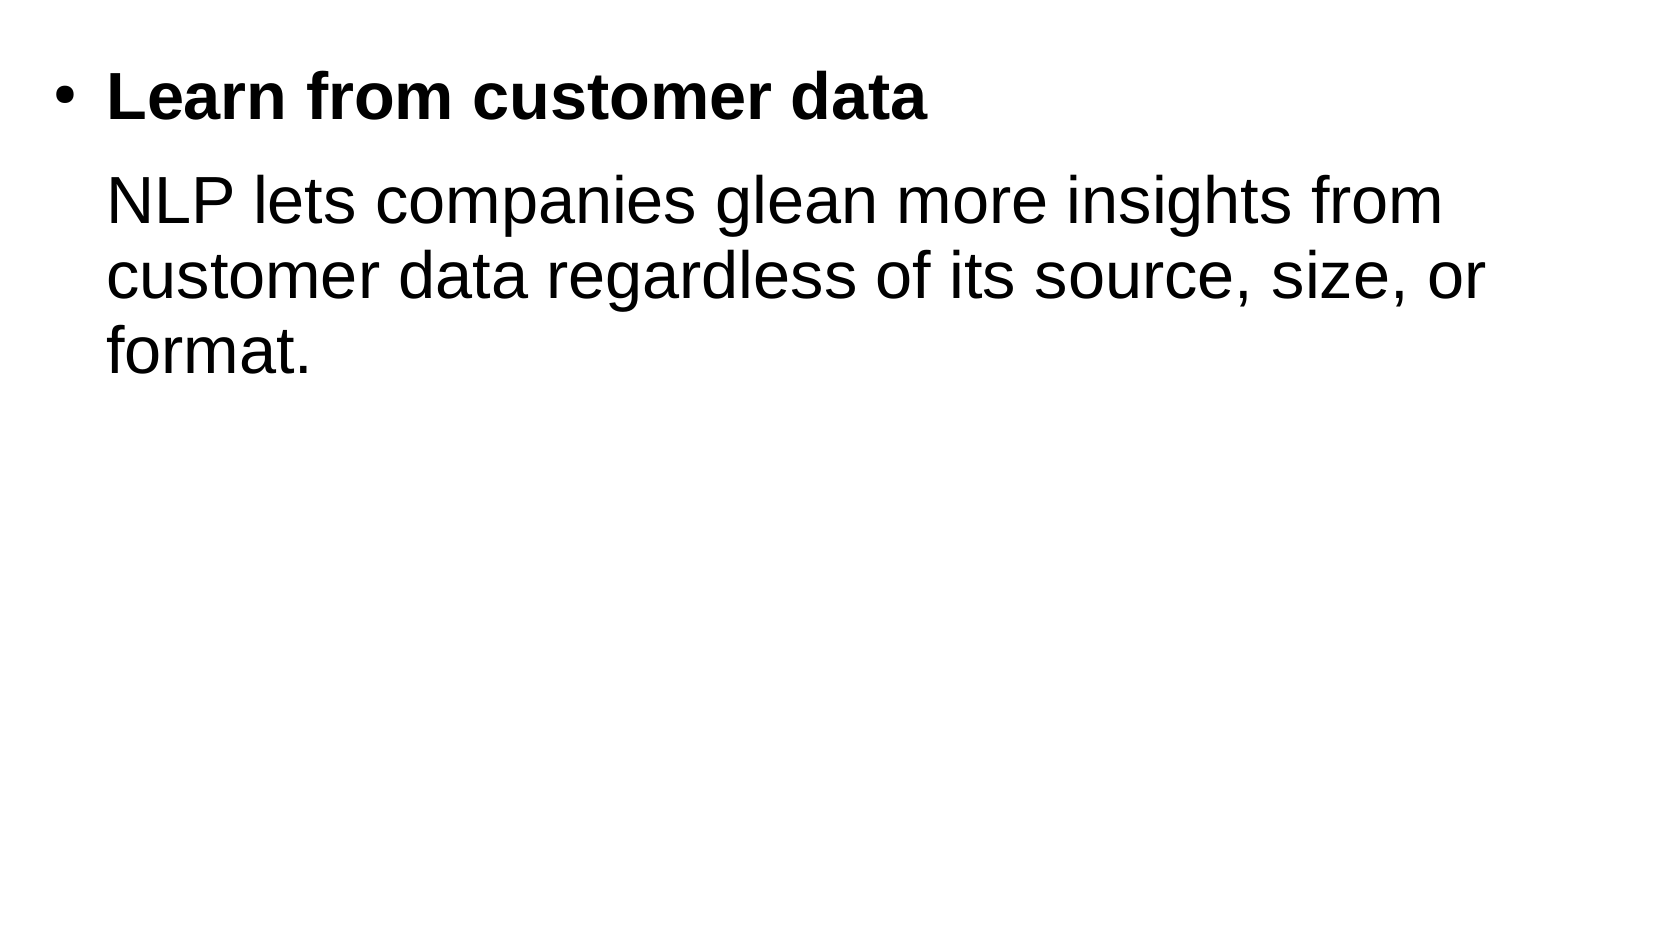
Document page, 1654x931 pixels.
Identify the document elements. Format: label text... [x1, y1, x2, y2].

list Learn from customer data NLP lets companies glean more insights from customer data regardless of its source, size, or format. [35, 59, 1619, 898]
